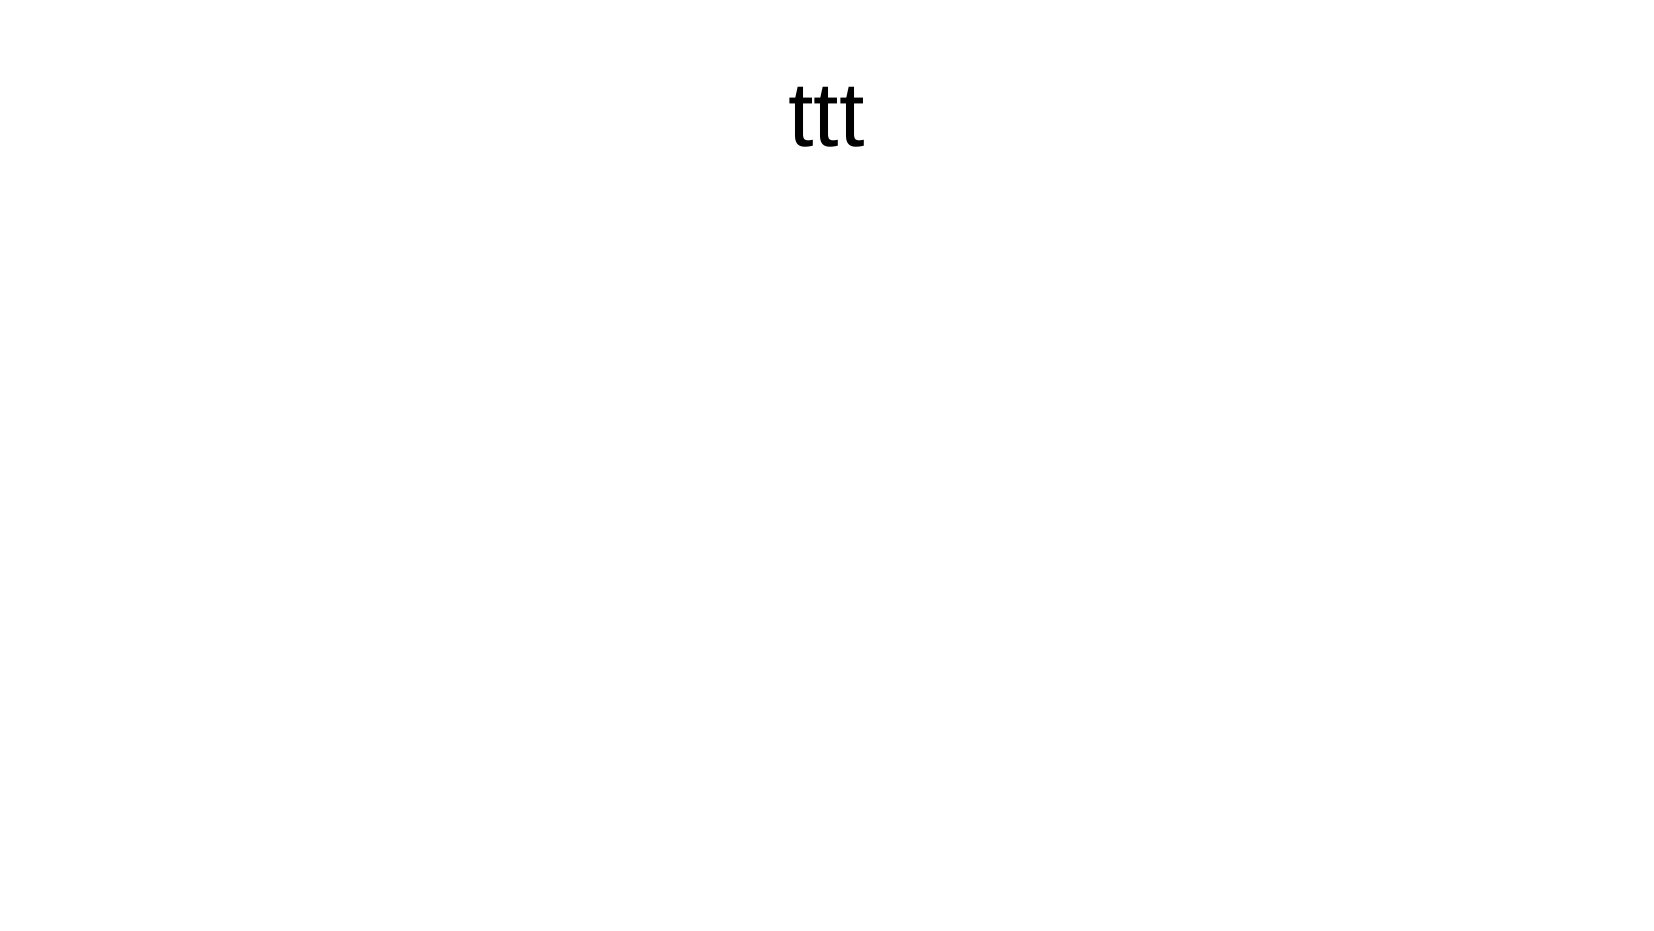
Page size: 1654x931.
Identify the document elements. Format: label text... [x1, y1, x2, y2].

title ttt [82, 37, 1571, 193]
